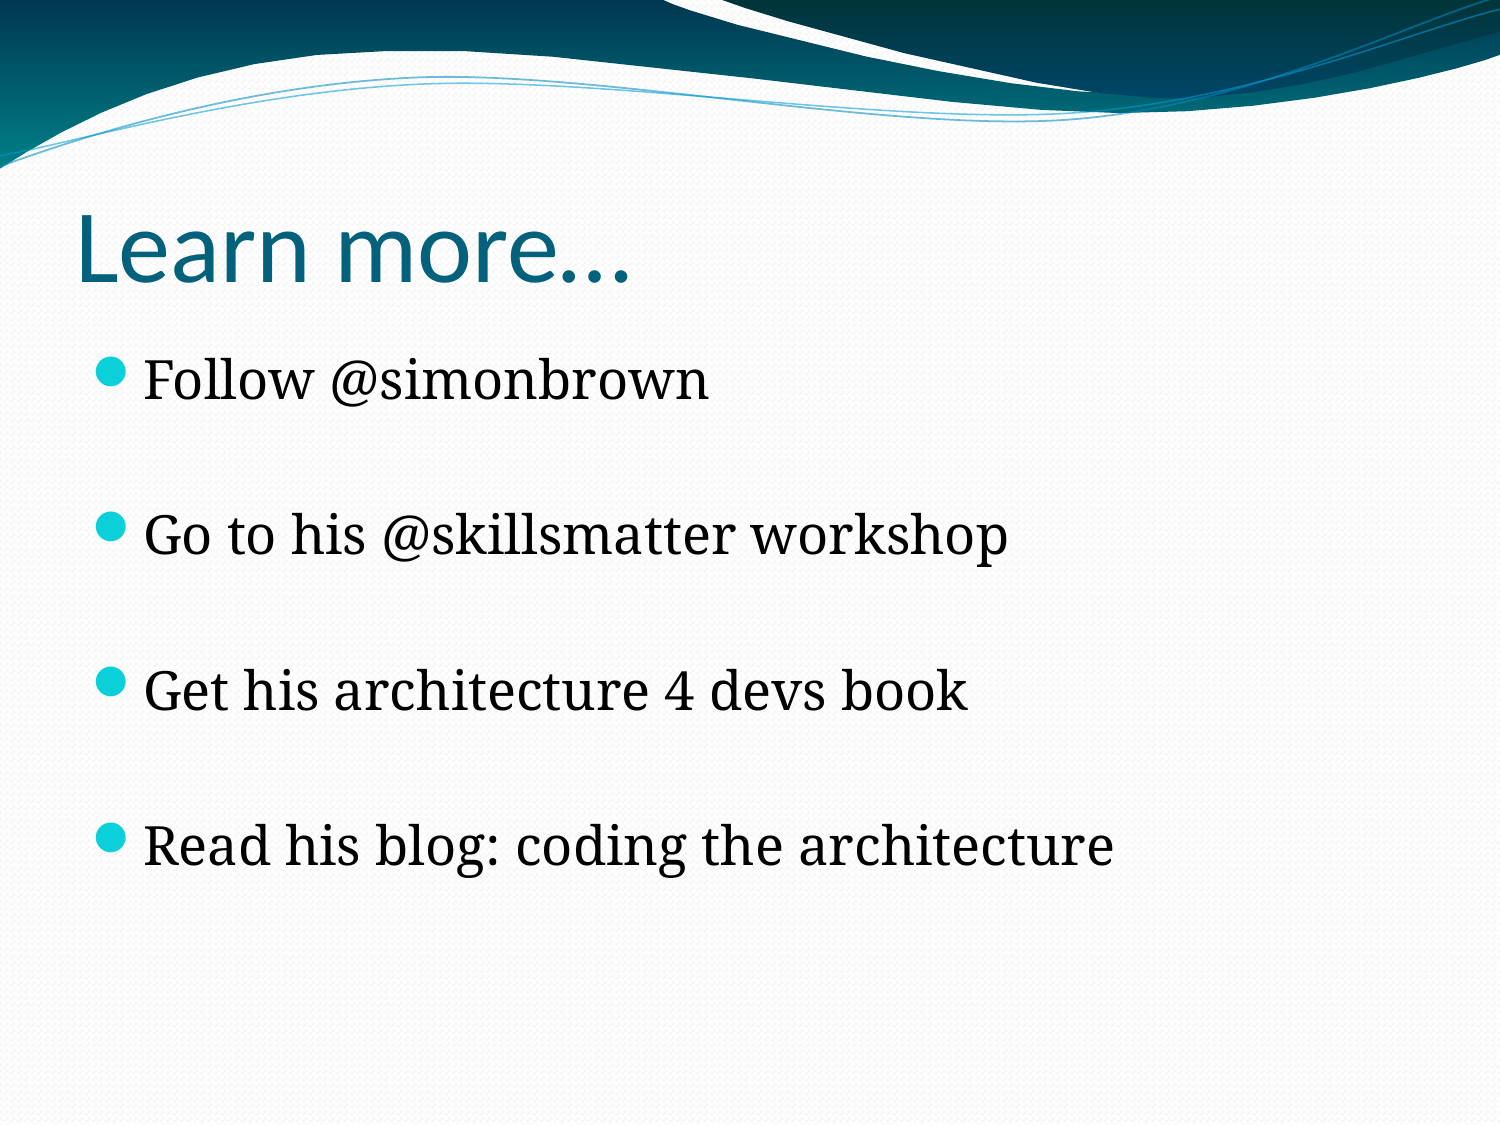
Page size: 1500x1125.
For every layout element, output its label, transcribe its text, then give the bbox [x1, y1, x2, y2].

list Follow @simonbrown Go to his @skillsmatter workshop Get his architecture 4 devs book Read his blog: coding the architecture [76, 338, 1427, 1059]
title Learn more… [75, 115, 1426, 304]
